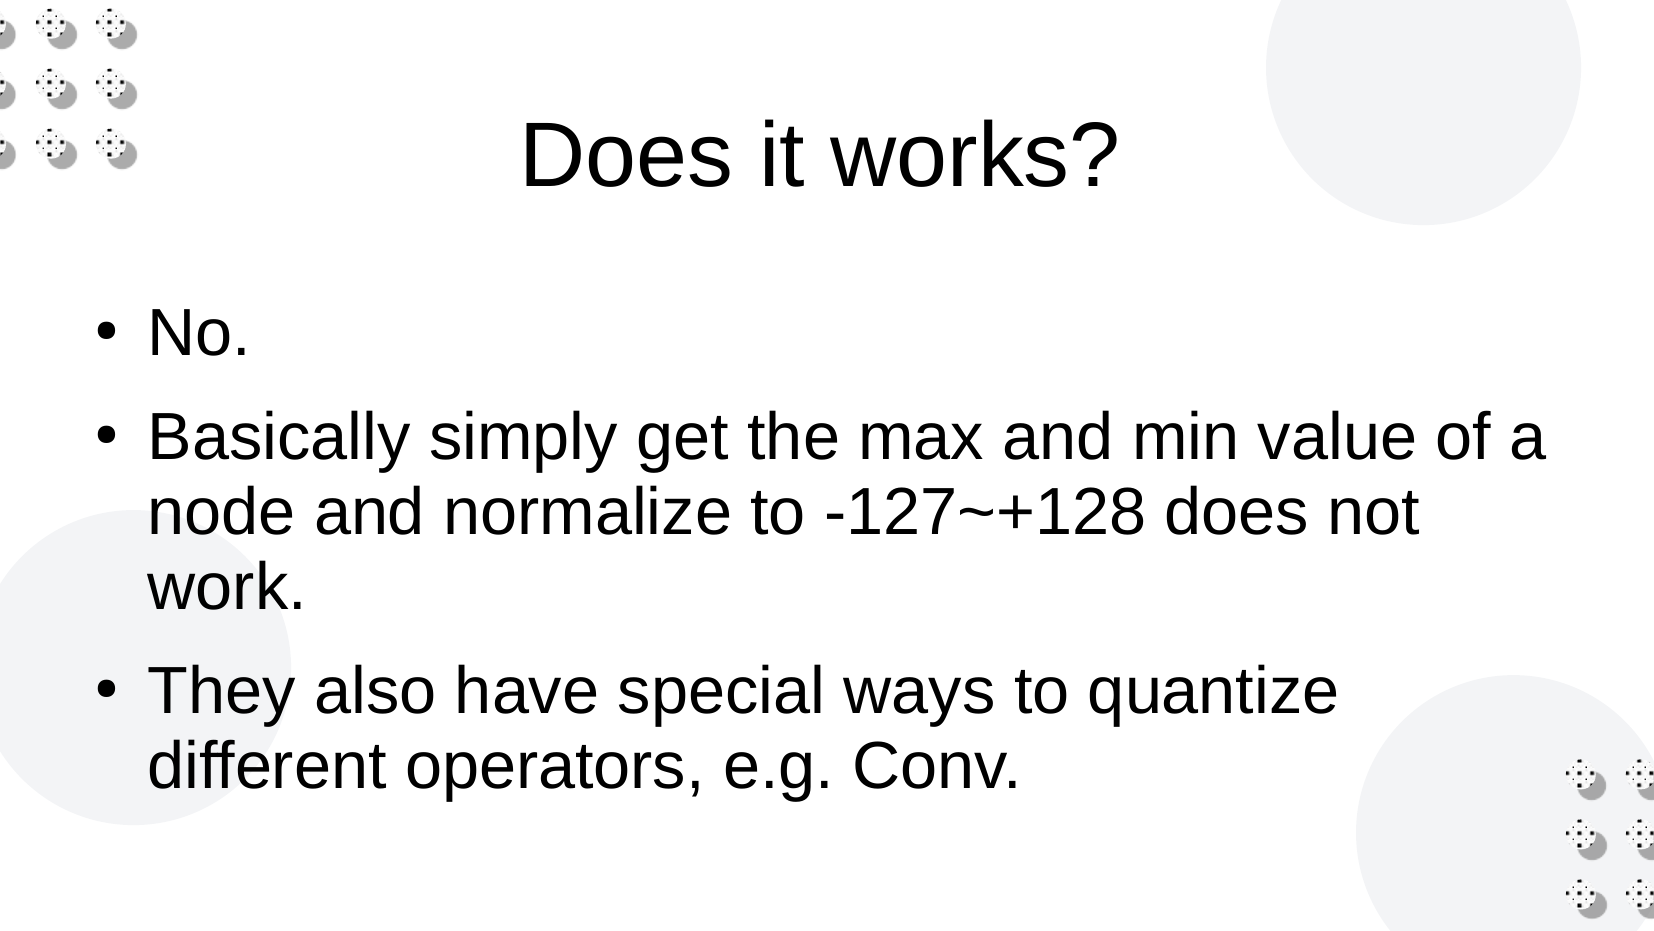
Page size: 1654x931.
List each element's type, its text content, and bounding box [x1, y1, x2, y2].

picture [1565, 819, 1596, 850]
picture [0, 131, 7, 156]
picture [95, 8, 126, 39]
list No. Basically simply get the max and min value of a node and normalize to -127~+128 does not work. They also have special ways to quantize different operators, e.g. Conv. [76, 295, 1565, 835]
picture [1625, 759, 1654, 790]
title Does it works? [76, 76, 1565, 233]
picture [0, 71, 6, 96]
picture [97, 68, 124, 76]
picture [35, 128, 67, 159]
picture [1625, 819, 1654, 850]
picture [35, 8, 66, 39]
picture [1565, 759, 1596, 790]
picture [1625, 879, 1654, 910]
picture [1565, 879, 1596, 910]
picture [0, 11, 6, 36]
picture [35, 68, 66, 99]
